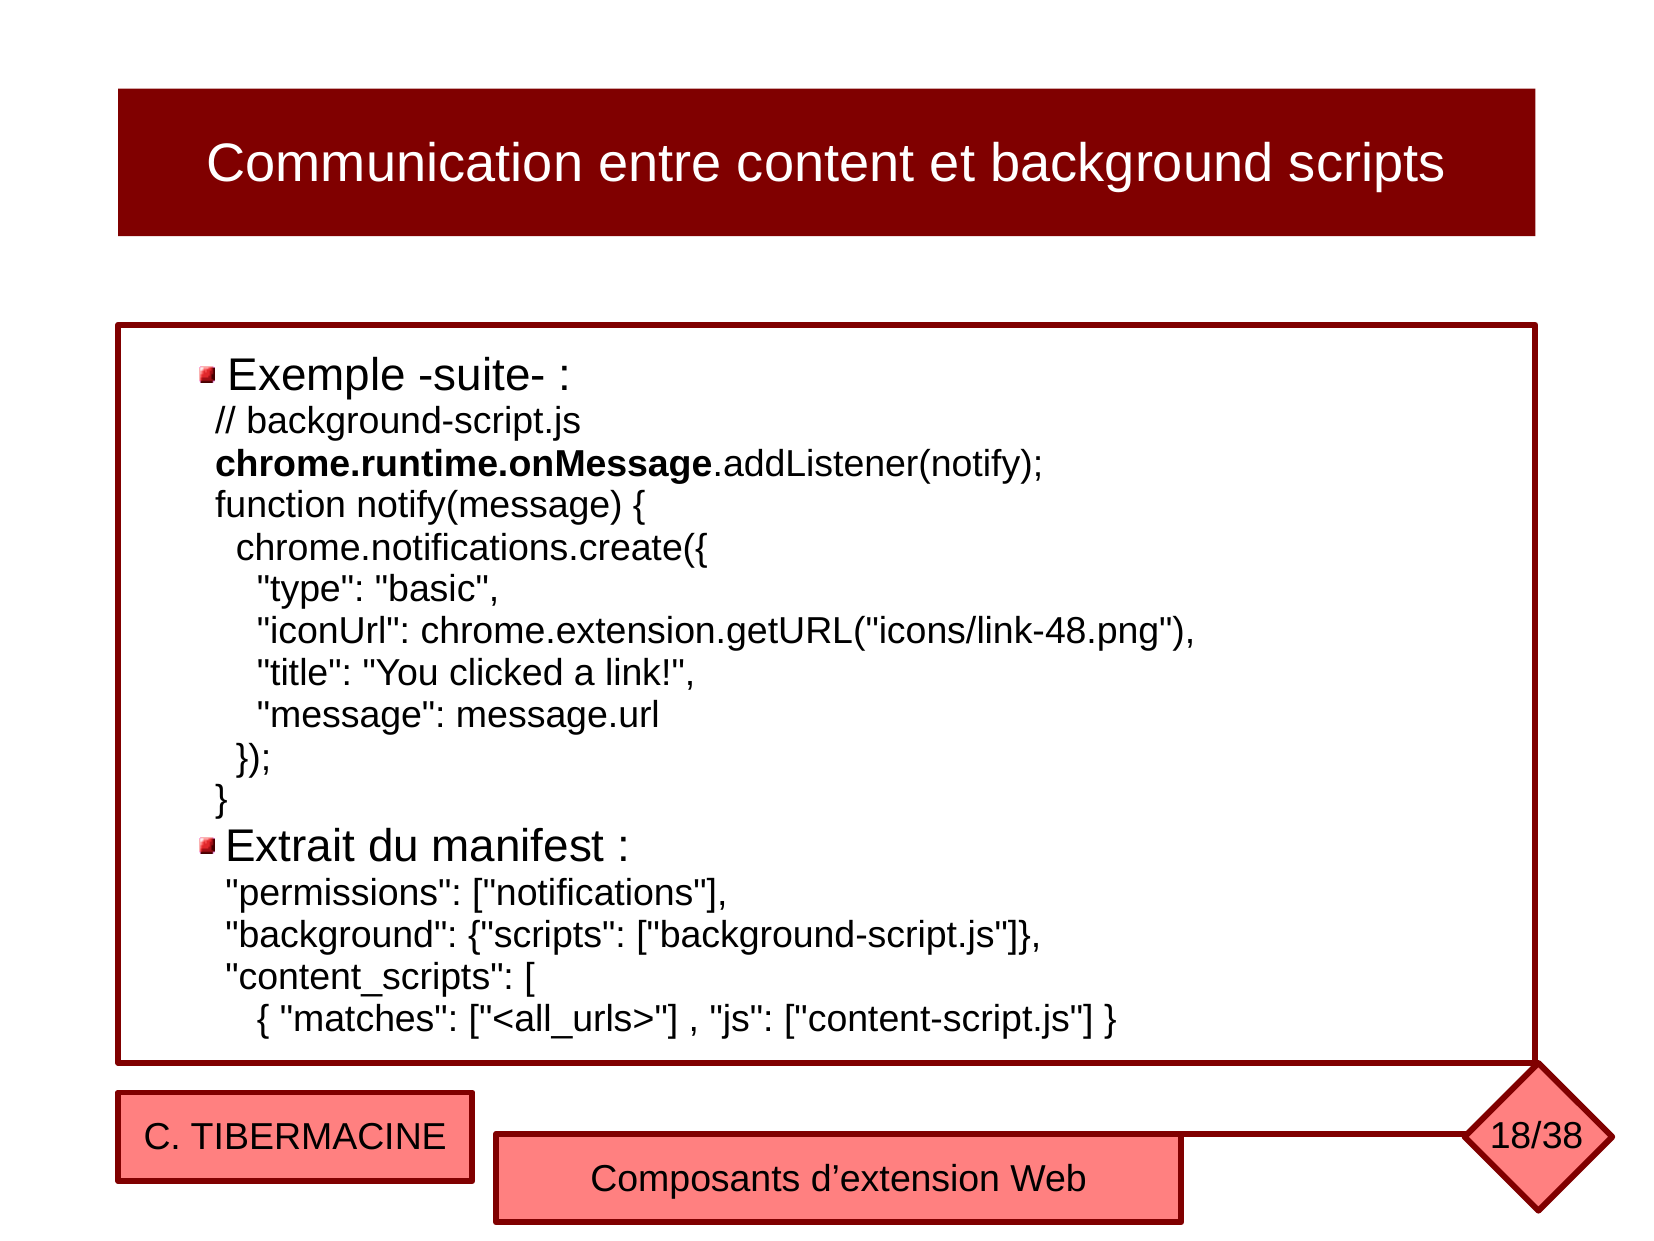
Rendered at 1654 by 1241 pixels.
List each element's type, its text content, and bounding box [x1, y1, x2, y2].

text_box [1491, 1164, 1586, 1211]
text_box Communication entre content et background scripts [118, 88, 1536, 237]
text_box Composants d’extension Web [496, 1133, 1182, 1223]
text_box C. TIBERMACINE [118, 1092, 473, 1182]
picture [199, 366, 215, 383]
text_box <numéro>/38 [1475, 1107, 1654, 1164]
text_box Exemple -suite- : // background-script.js chrome.runtime.onMessage.addListener(notify); function notify(message) { chrome.notifications.create({ "type": "basic", "iconUrl": chrome.extension.getURL("icons/link-48.png"), "title": "You clicked a link!", "message": message.url }); } Extrait du manifest : "permissions": ["notifications"], "background": {"scripts": ["background-script.js"]}, "content_scripts": [ { "matches": ["<all_urls>"] , "js": ["content-script.js"] } [118, 324, 1536, 1063]
text_box [1464, 1126, 1475, 1148]
picture [199, 837, 215, 854]
text_box [1494, 1062, 1583, 1107]
